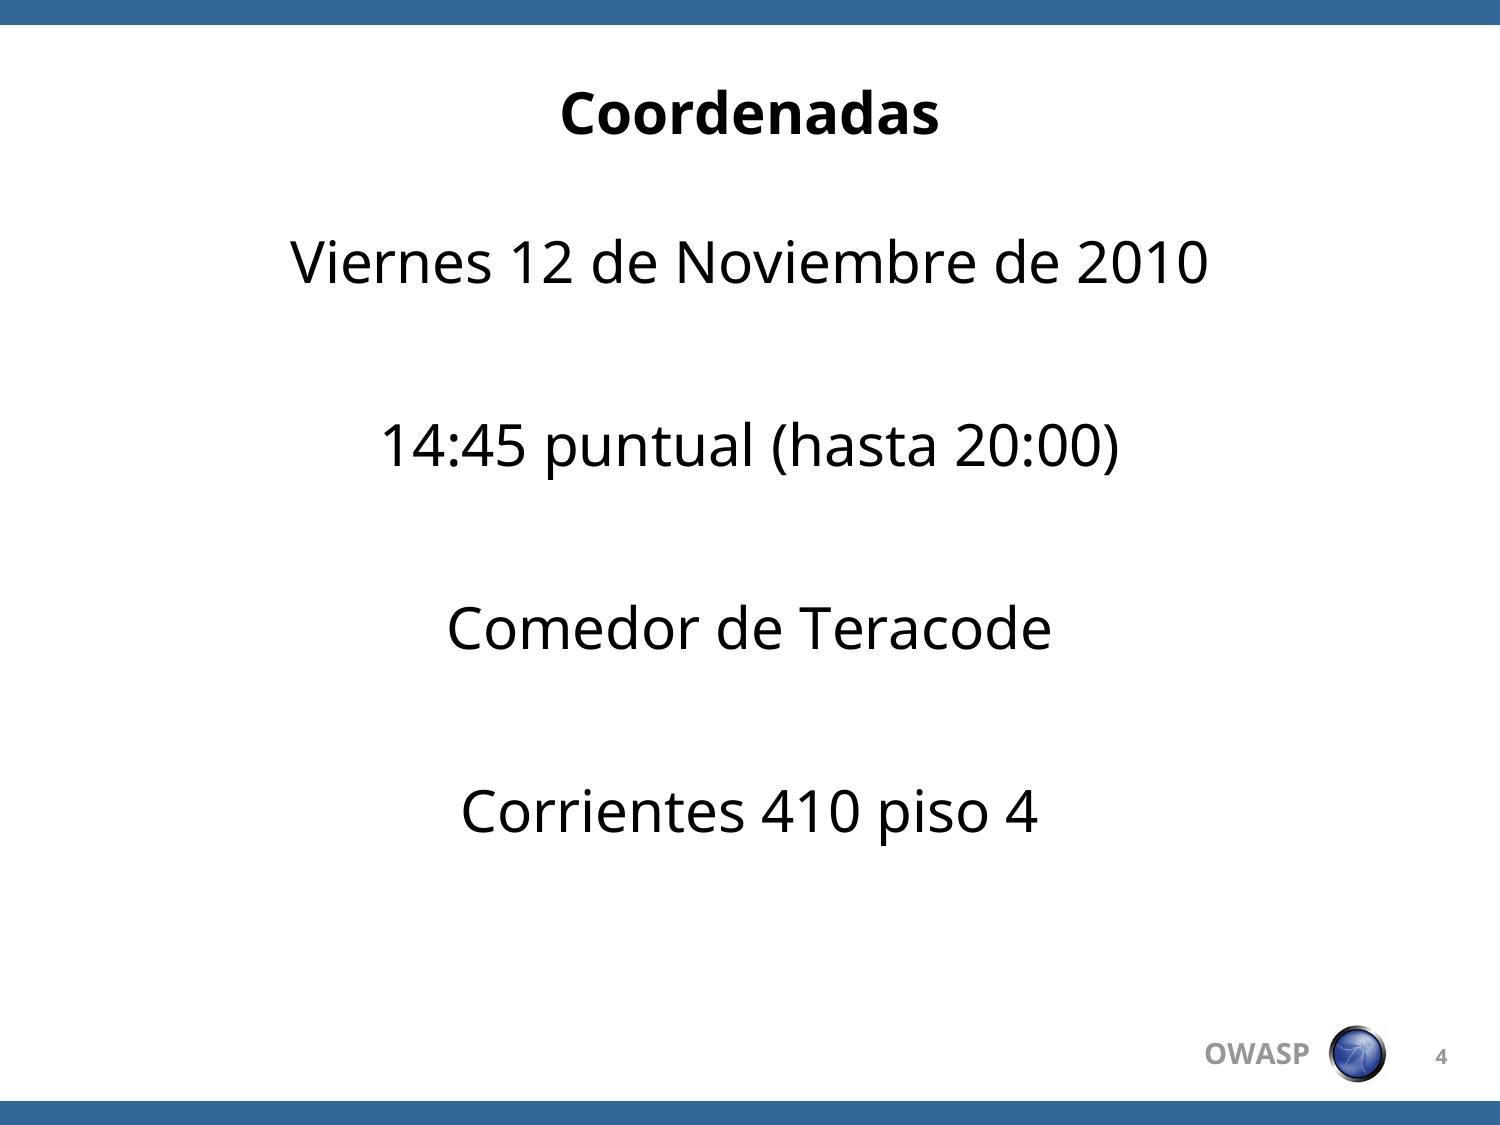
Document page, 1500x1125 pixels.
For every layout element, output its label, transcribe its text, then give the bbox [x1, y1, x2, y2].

picture [1325, 1024, 1388, 1083]
list Viernes 12 de Noviembre de 2010 14:45 puntual (hasta 20:00) Comedor de Teracode Corrientes 410 piso 4 [75, 212, 1426, 955]
title Coordenadas [75, 44, 1426, 176]
